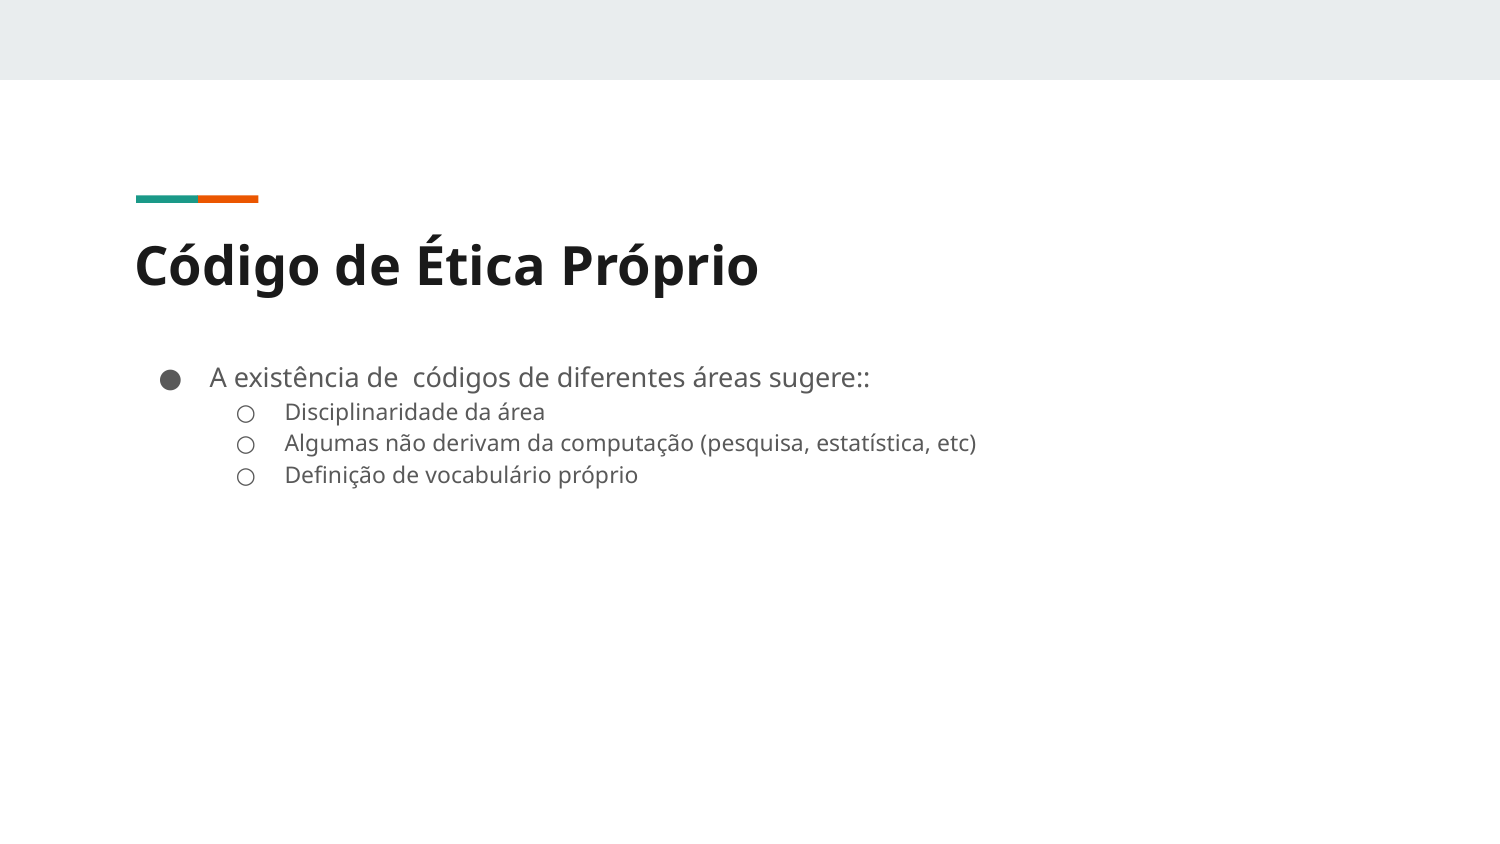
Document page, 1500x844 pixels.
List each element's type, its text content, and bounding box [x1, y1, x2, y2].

list A existência de códigos de diferentes áreas sugere:: Disciplinaridade da área Algumas não derivam da computação (pesquisa, estatística, etc) Definição de vocabulário próprio [119, 341, 1381, 712]
title Código de Ética Próprio [119, 216, 1381, 305]
